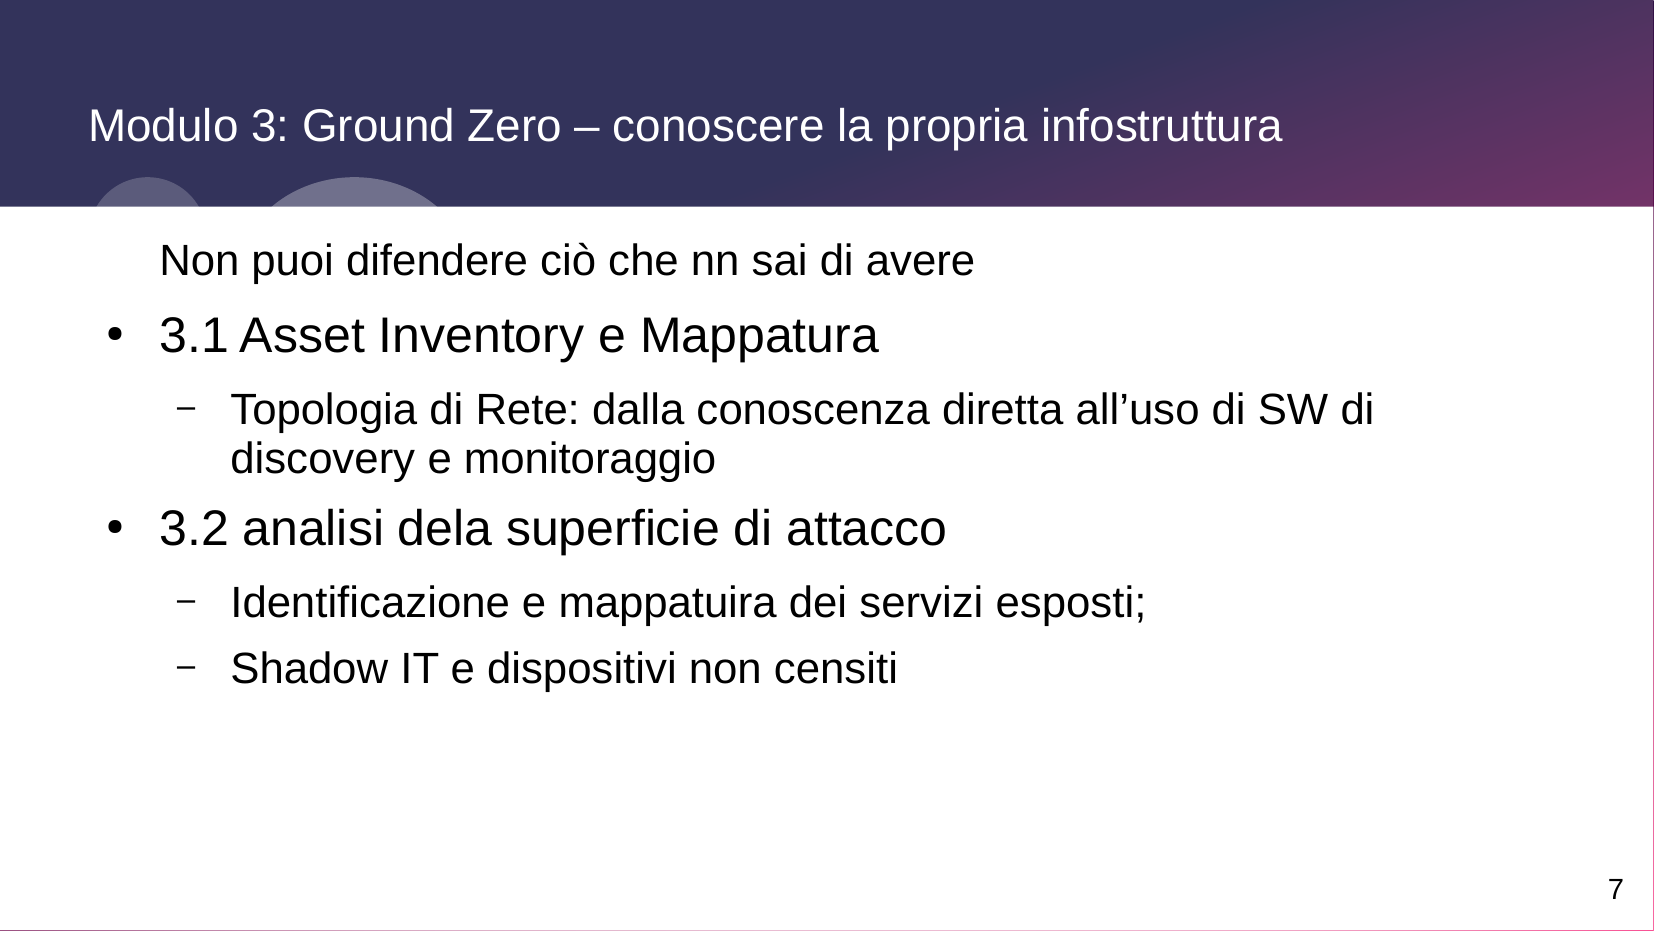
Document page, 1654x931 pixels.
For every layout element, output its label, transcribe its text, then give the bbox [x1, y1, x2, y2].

list Non puoi difendere ciò che nn sai di avere 3.1 Asset Inventory e Mappatura Topologia di Rete: dalla conoscenza diretta all’uso di SW di discovery e monitoraggio 3.2 analisi dela superficie di attacco Identificazione e mappatuira dei servizi esposti; Shadow IT e dispositivi non censiti [88, 236, 1565, 827]
title Modulo 3: Ground Zero – conoscere la propria infostruttura [88, 44, 1565, 207]
